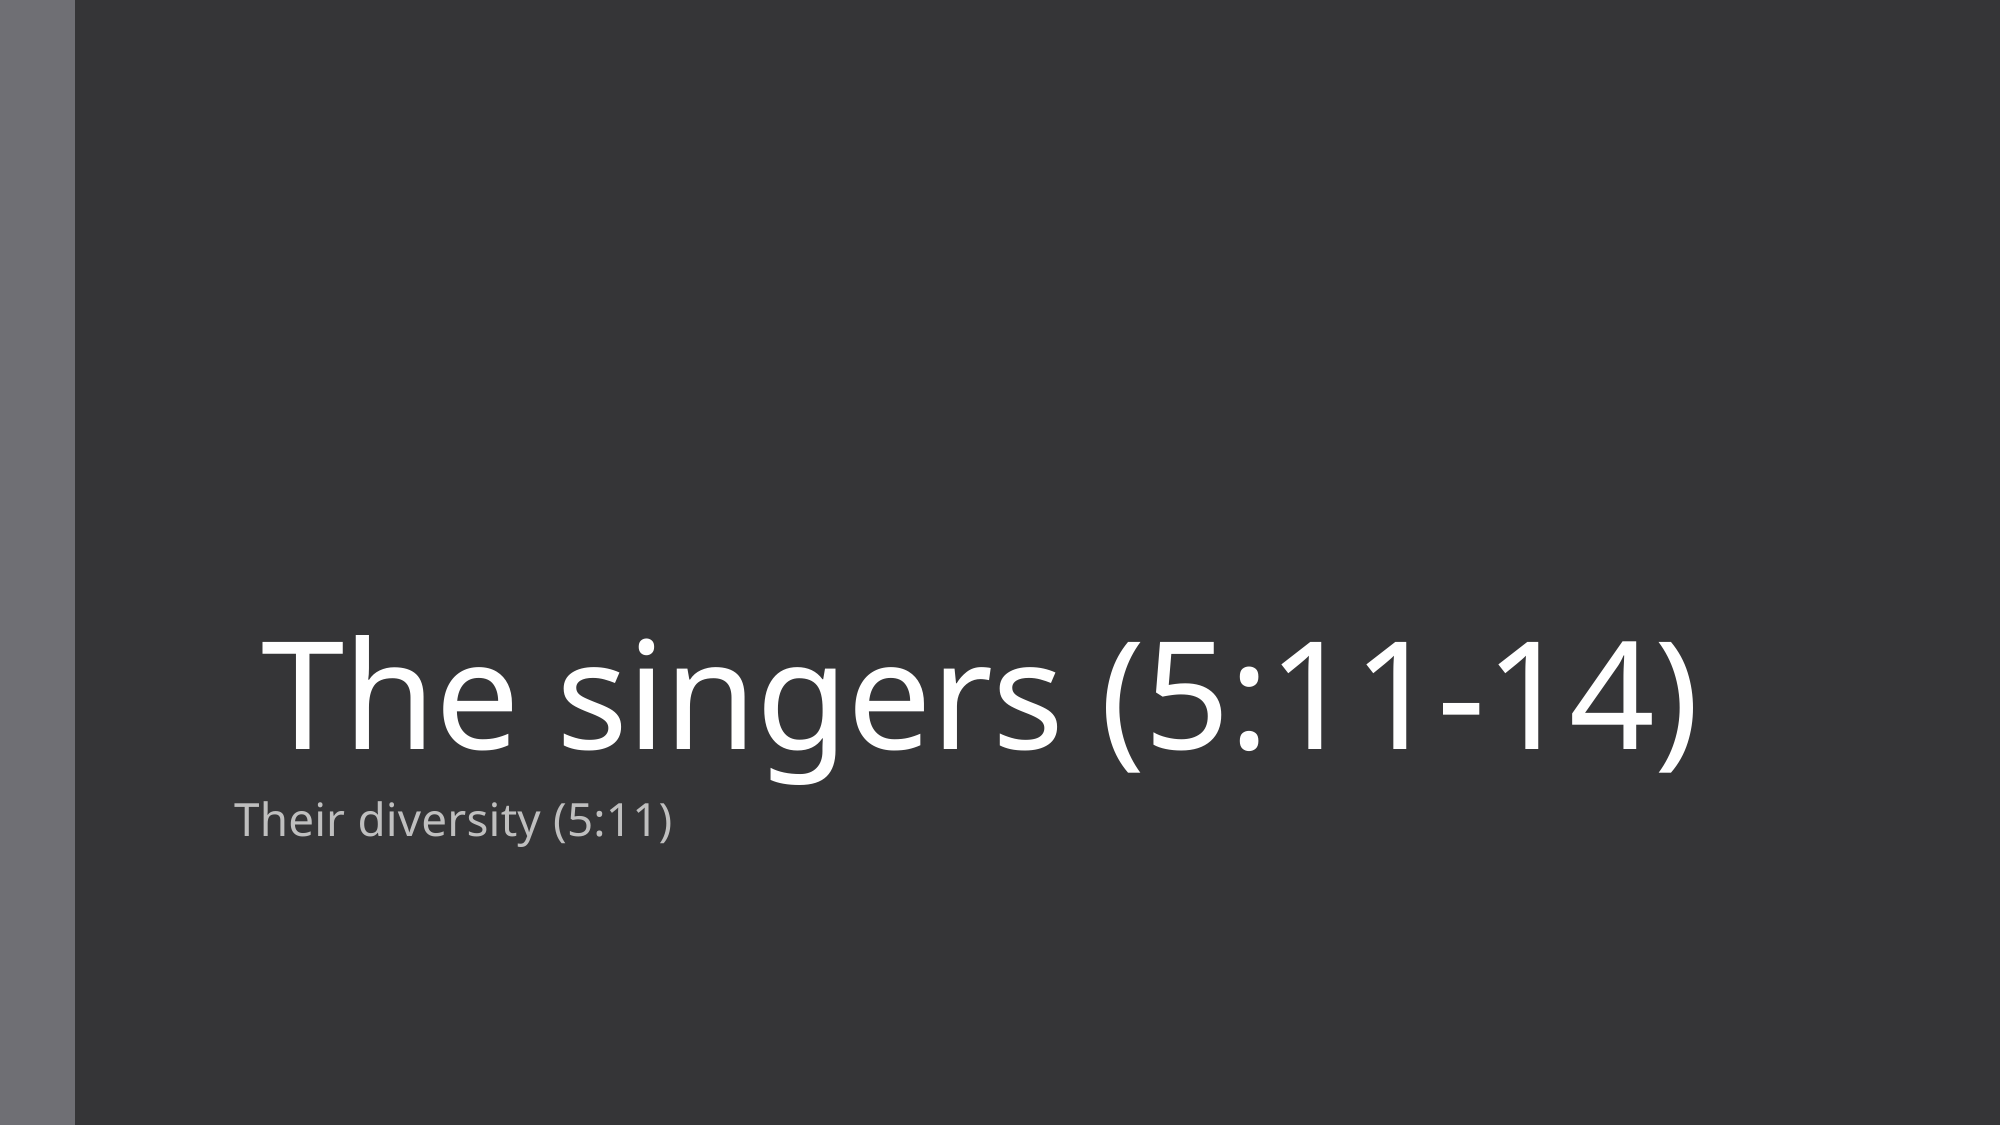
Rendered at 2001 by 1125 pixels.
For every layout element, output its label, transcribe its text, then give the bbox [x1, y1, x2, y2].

title The singers (5:11-14) [206, 124, 1752, 787]
subtitle Their diversity (5:11) [206, 787, 1752, 1066]
